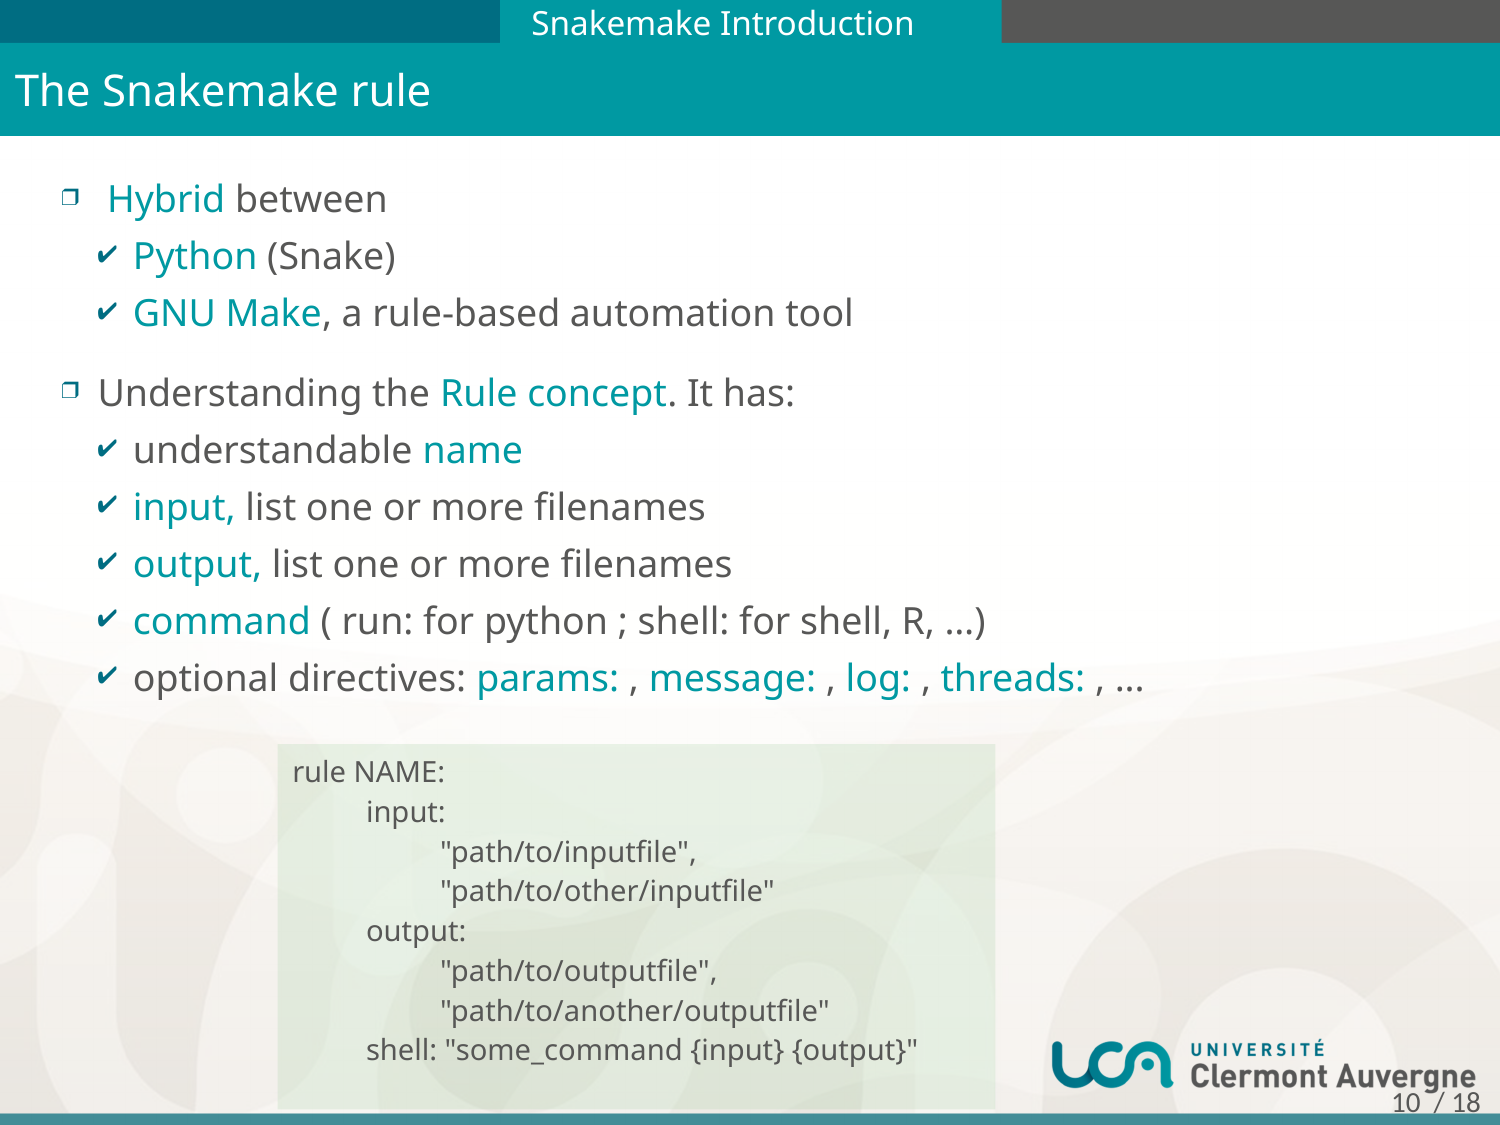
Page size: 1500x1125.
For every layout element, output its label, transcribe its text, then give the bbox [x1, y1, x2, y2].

text_box Hybrid between Python (Snake) GNU Make, a rule-based automation tool Understanding the Rule concept. It has: understandable name input, list one or more filenames output, list one or more filenames command ( run: for python ; shell: for shell, R, …) optional directives: params: , message: , log: , threads: , ... [47, 165, 1465, 1116]
text_box Snakemake Introduction [0, 0, 1500, 57]
text_box rule NAME: input: "path/to/inputfile", "path/to/other/inputfile" output: "path/to/outputfile", "path/to/another/outputfile" shell: "some_command {input} {output}" [277, 744, 996, 1110]
picture [0, 136, 1500, 1125]
text_box The Snakemake rule [0, 57, 1500, 136]
